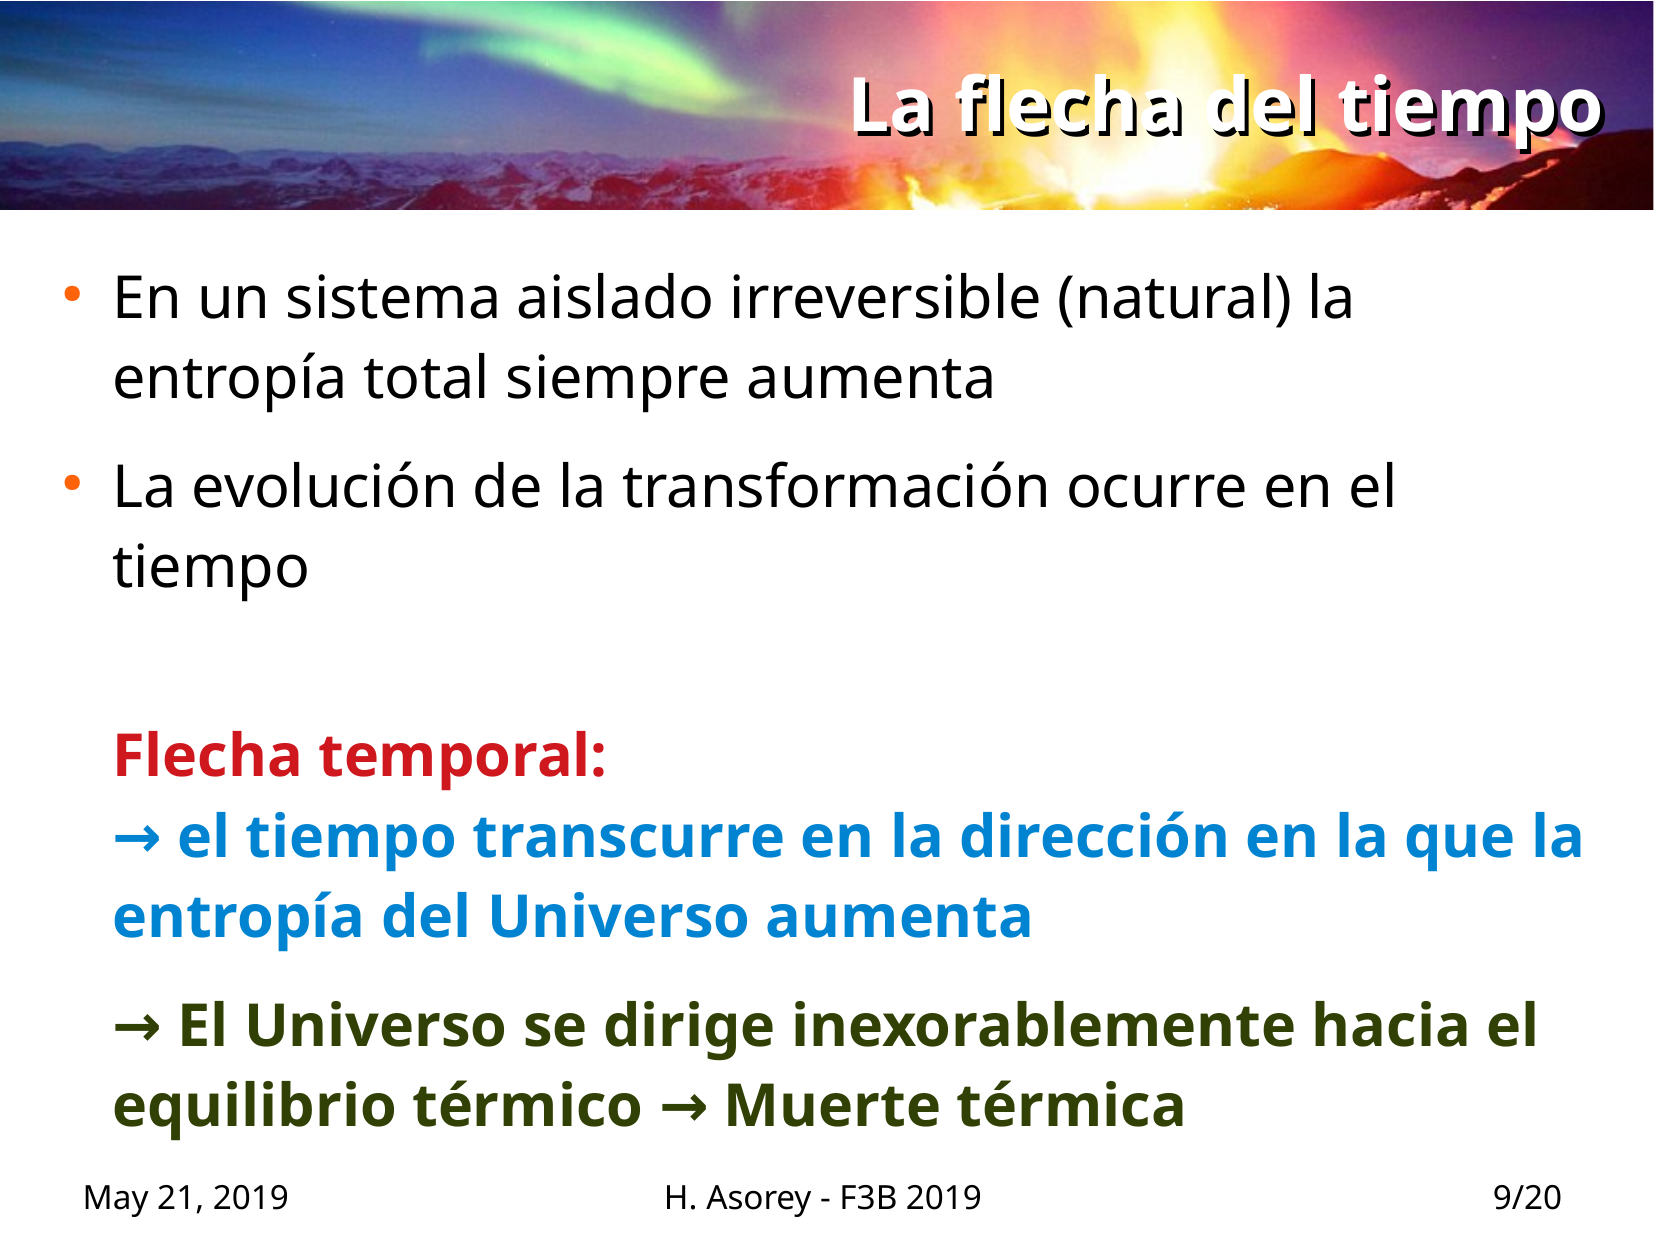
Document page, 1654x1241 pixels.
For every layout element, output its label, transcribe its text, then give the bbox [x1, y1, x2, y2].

title La flecha del tiempo [45, 15, 1606, 191]
picture [0, 1, 1654, 210]
list En un sistema aislado irreversible (natural) la entropía total siempre aumenta La evolución de la transformación ocurre en el tiempo Flecha temporal: → el tiempo transcurre en la dirección en la que la entropía del Universo aumenta → El Universo se dirige inexorablemente hacia el equilibrio térmico → Muerte térmica [45, 255, 1606, 1156]
